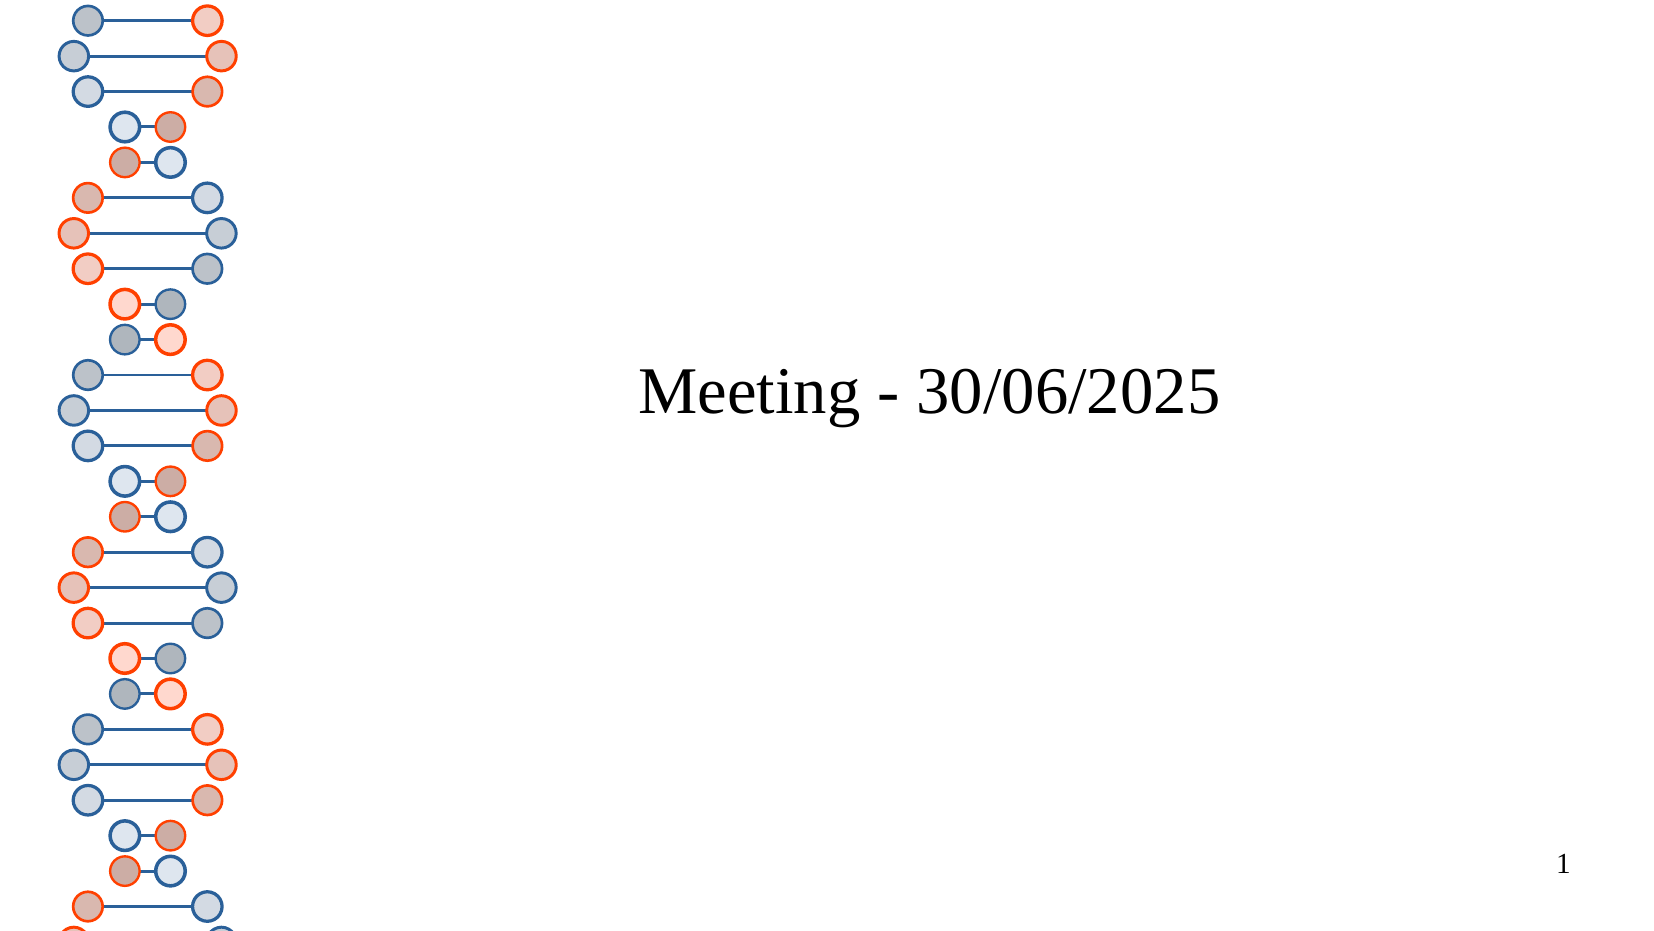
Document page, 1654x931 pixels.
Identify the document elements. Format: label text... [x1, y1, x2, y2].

subtitle Meeting - 30/06/2025 [265, 35, 1595, 748]
